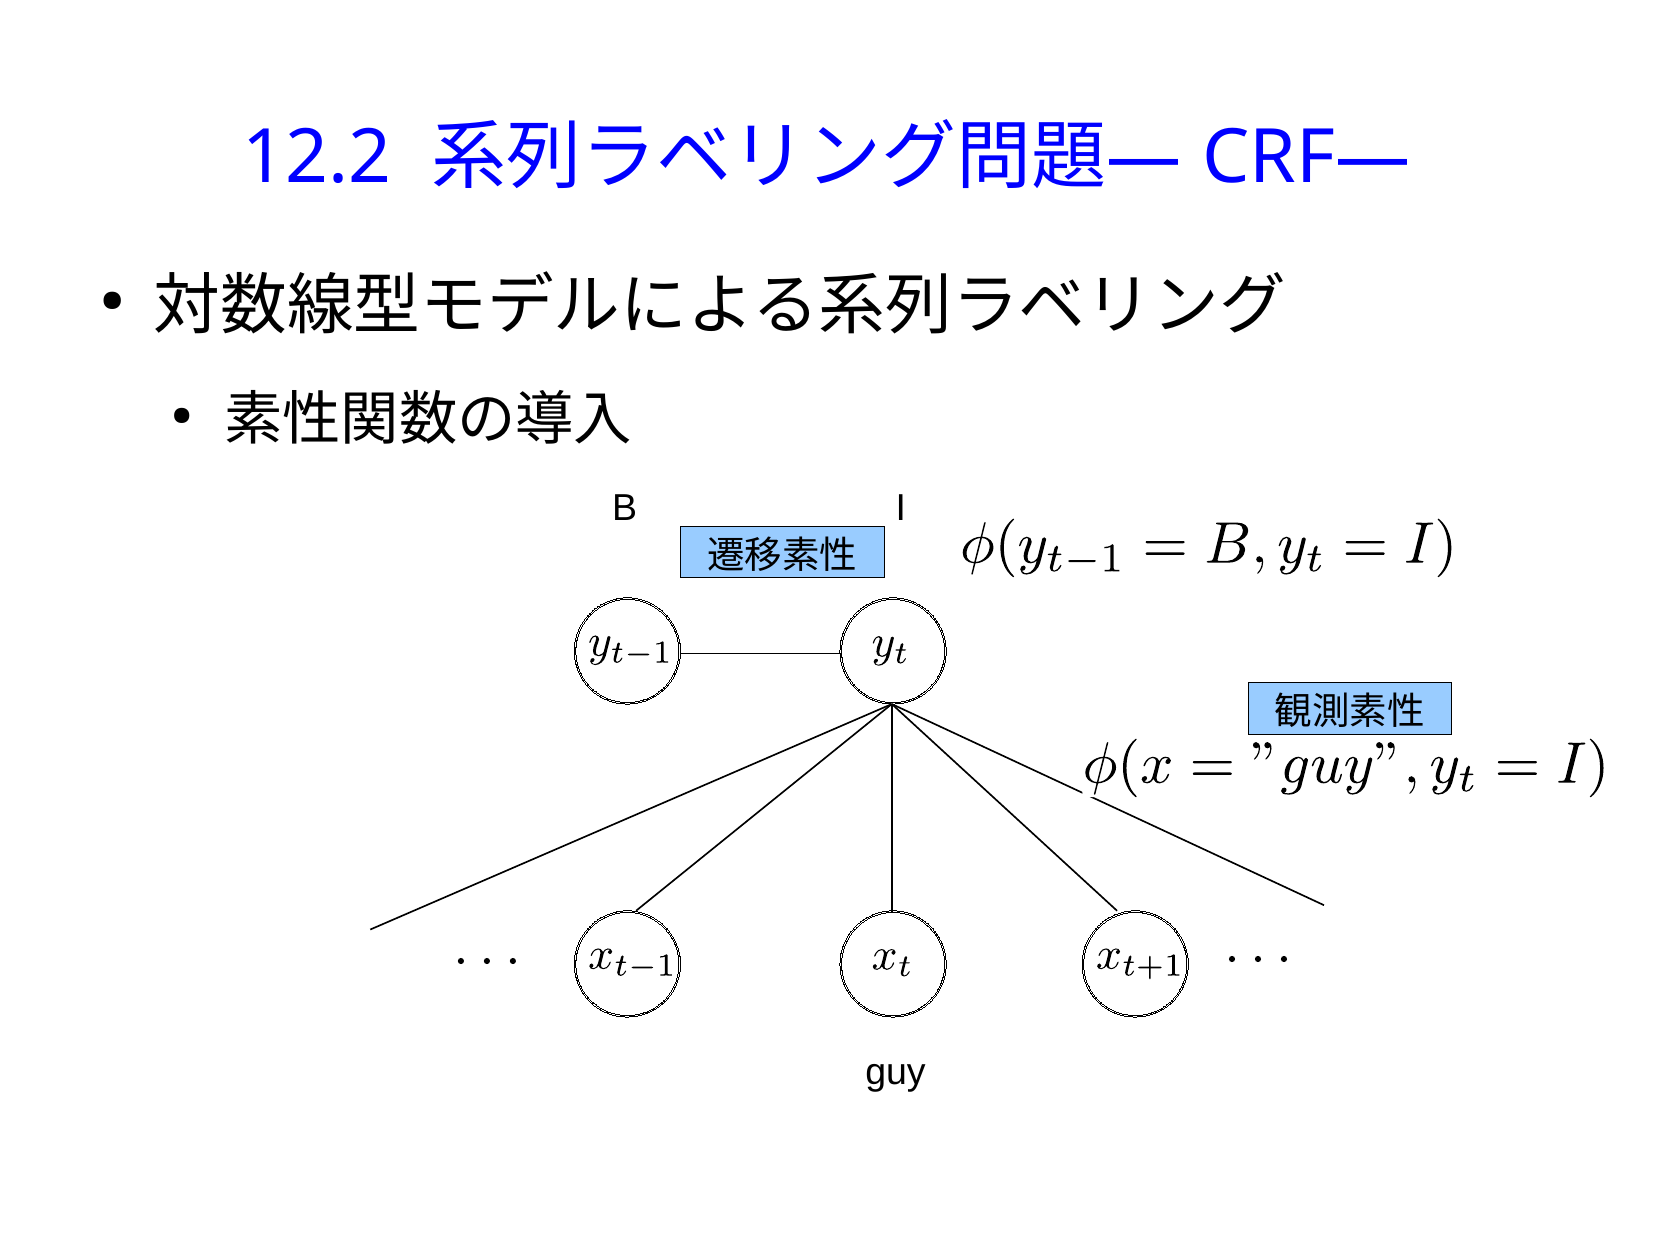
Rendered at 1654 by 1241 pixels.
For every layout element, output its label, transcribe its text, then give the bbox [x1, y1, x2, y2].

text_box I [880, 479, 921, 536]
text_box [839, 910, 947, 1018]
text_box [1082, 910, 1189, 1018]
text_box [959, 518, 1458, 578]
text_box [839, 597, 947, 704]
text_box 観測素性 [1248, 682, 1452, 735]
text_box [452, 957, 522, 965]
title 12.2 系列ラベリング問題―CRF― [82, 49, 1571, 257]
text_box [1223, 955, 1293, 963]
text_box [574, 597, 681, 705]
list 対数線型モデルによる系列ラベリング 素性関数の導入 [82, 257, 1571, 475]
text_box B [597, 479, 652, 536]
text_box [574, 910, 681, 1018]
text_box guy [850, 1042, 941, 1100]
text_box [1082, 738, 1610, 798]
text_box 遷移素性 [680, 526, 885, 578]
